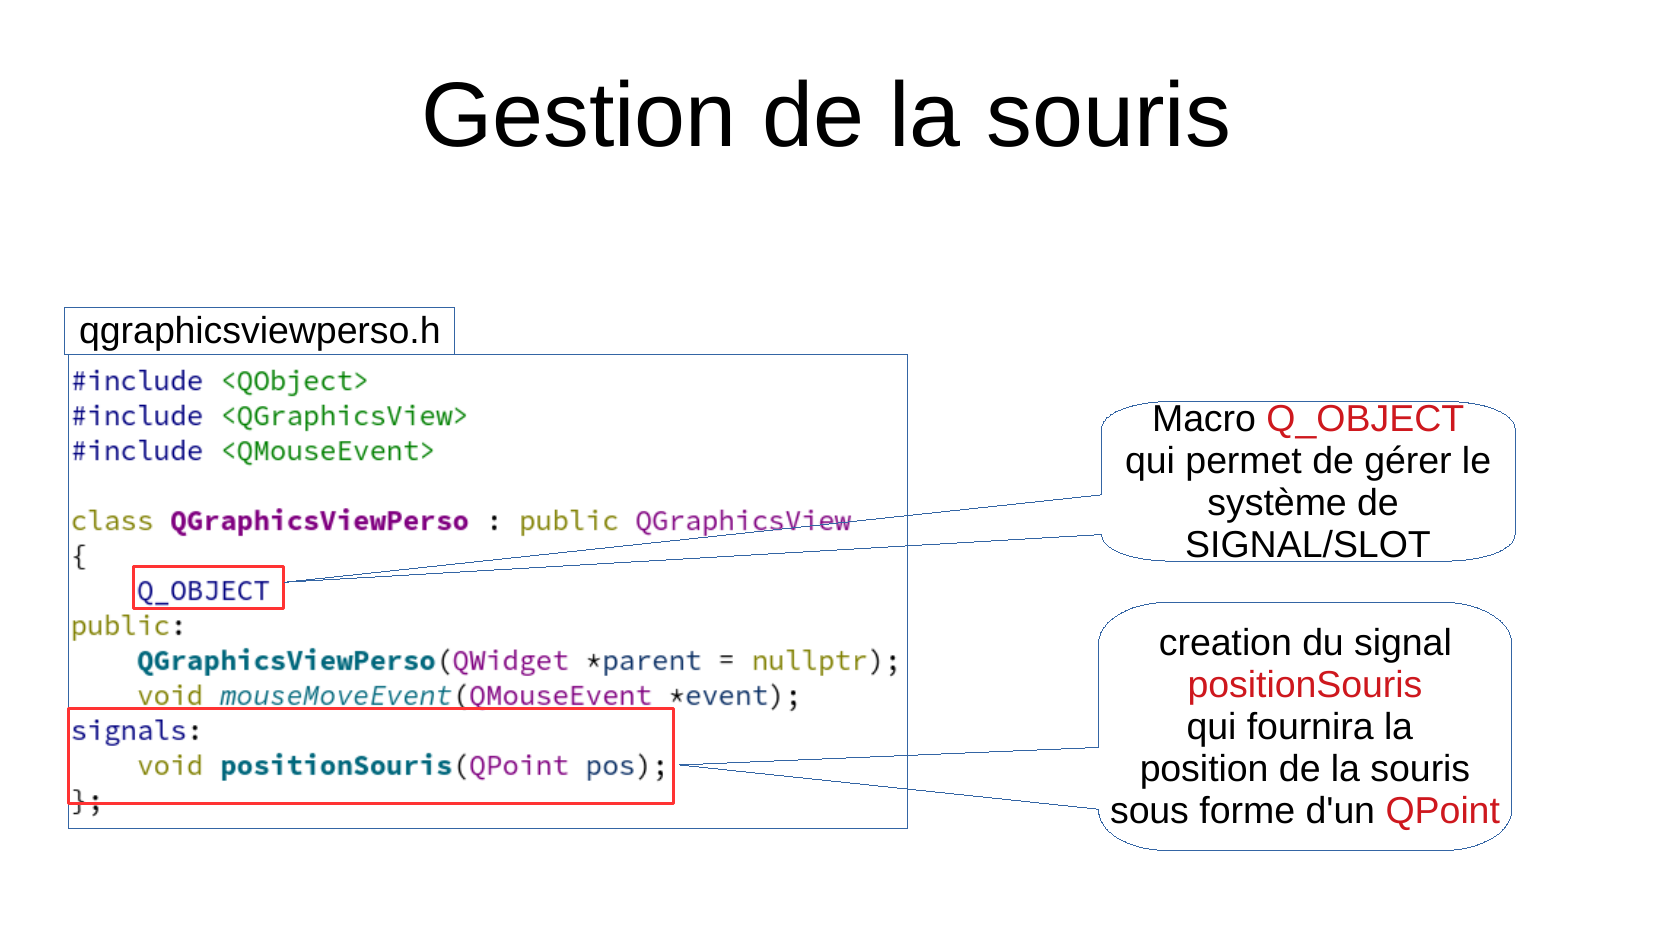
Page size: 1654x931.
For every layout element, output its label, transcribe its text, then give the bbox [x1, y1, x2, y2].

picture [70, 710, 672, 802]
picture [68, 354, 908, 829]
title Gestion de la souris [82, 37, 1571, 193]
text_box creation du signal positionSouris qui fournira la position de la souris sous forme d'un QPoint [679, 602, 1512, 851]
text_box Macro Q_OBJECT qui permet de gérer le système de SIGNAL/SLOT [284, 401, 1516, 583]
text_box qgraphicsviewperso.h [64, 307, 455, 355]
picture [135, 568, 282, 607]
